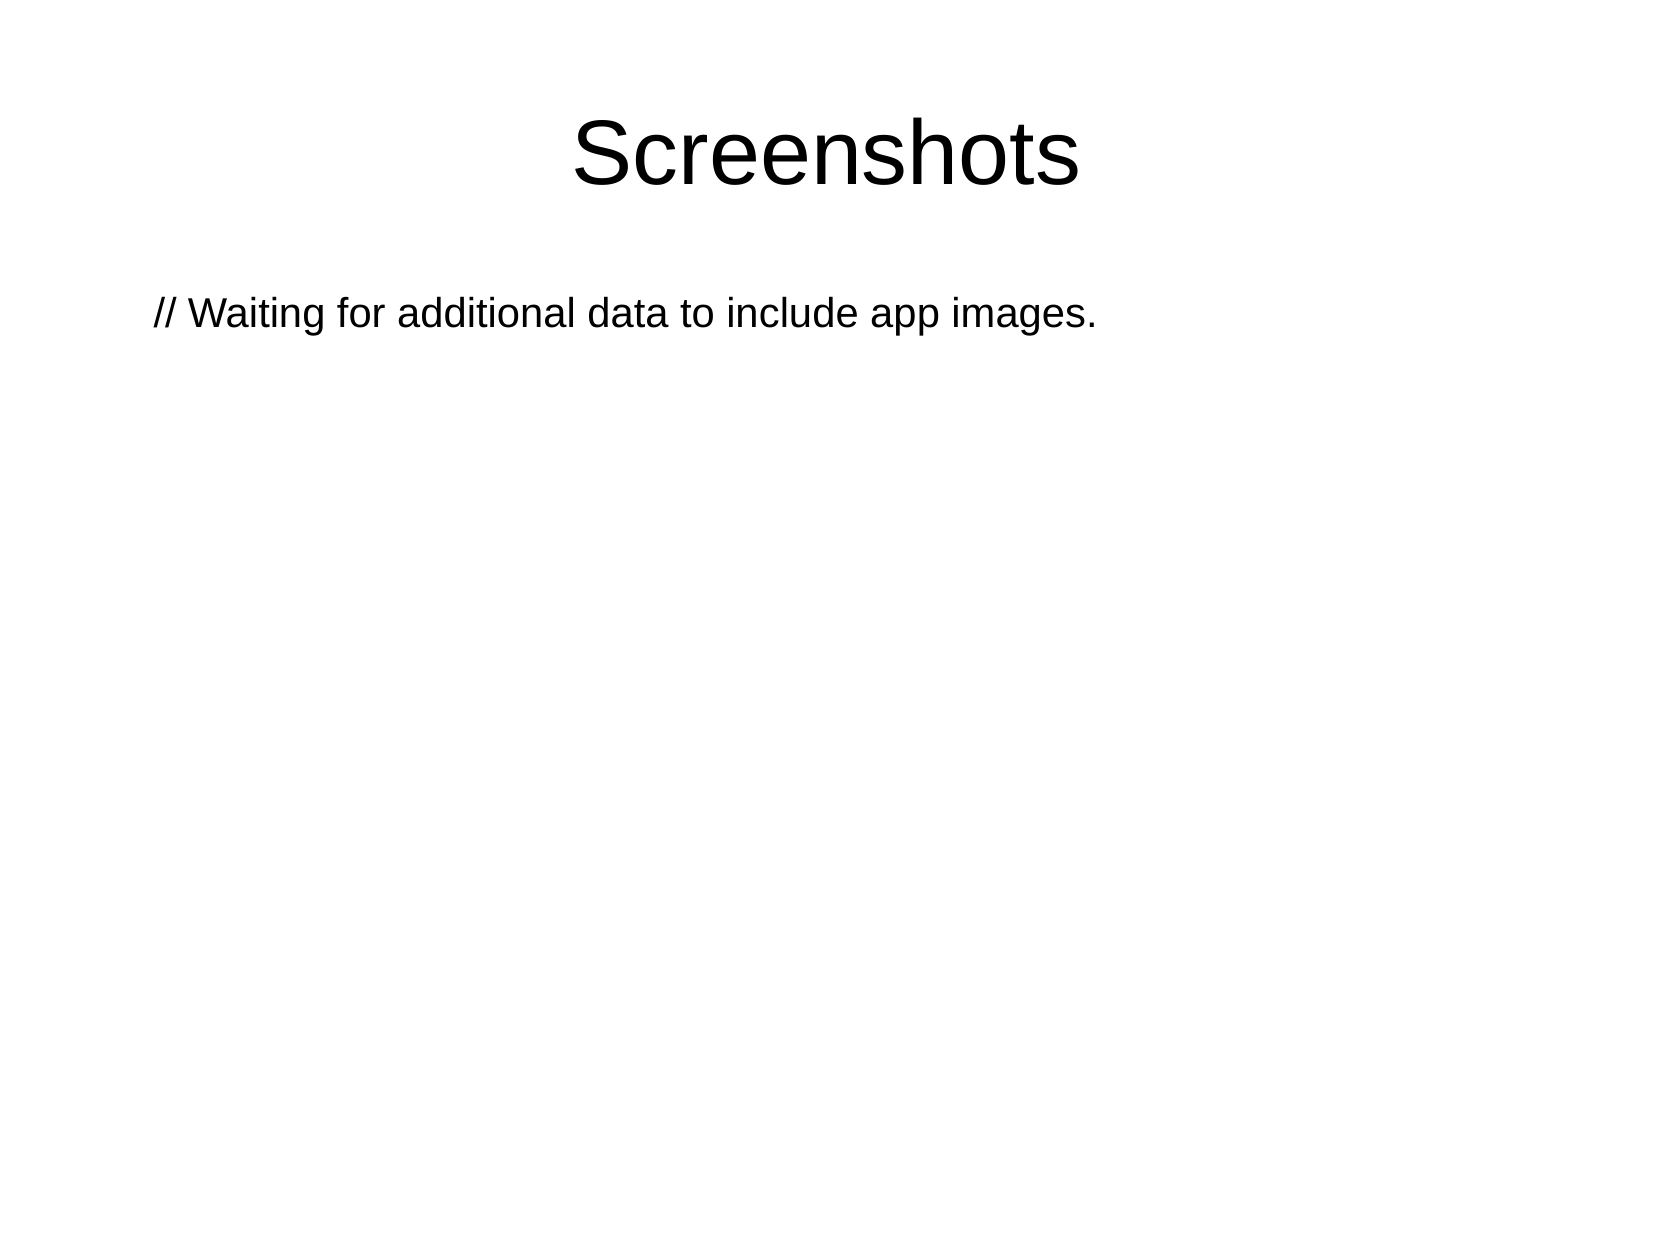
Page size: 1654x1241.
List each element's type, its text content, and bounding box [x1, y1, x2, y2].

list // Waiting for additional data to include app images. [82, 290, 1571, 1010]
title Screenshots [82, 49, 1571, 257]
